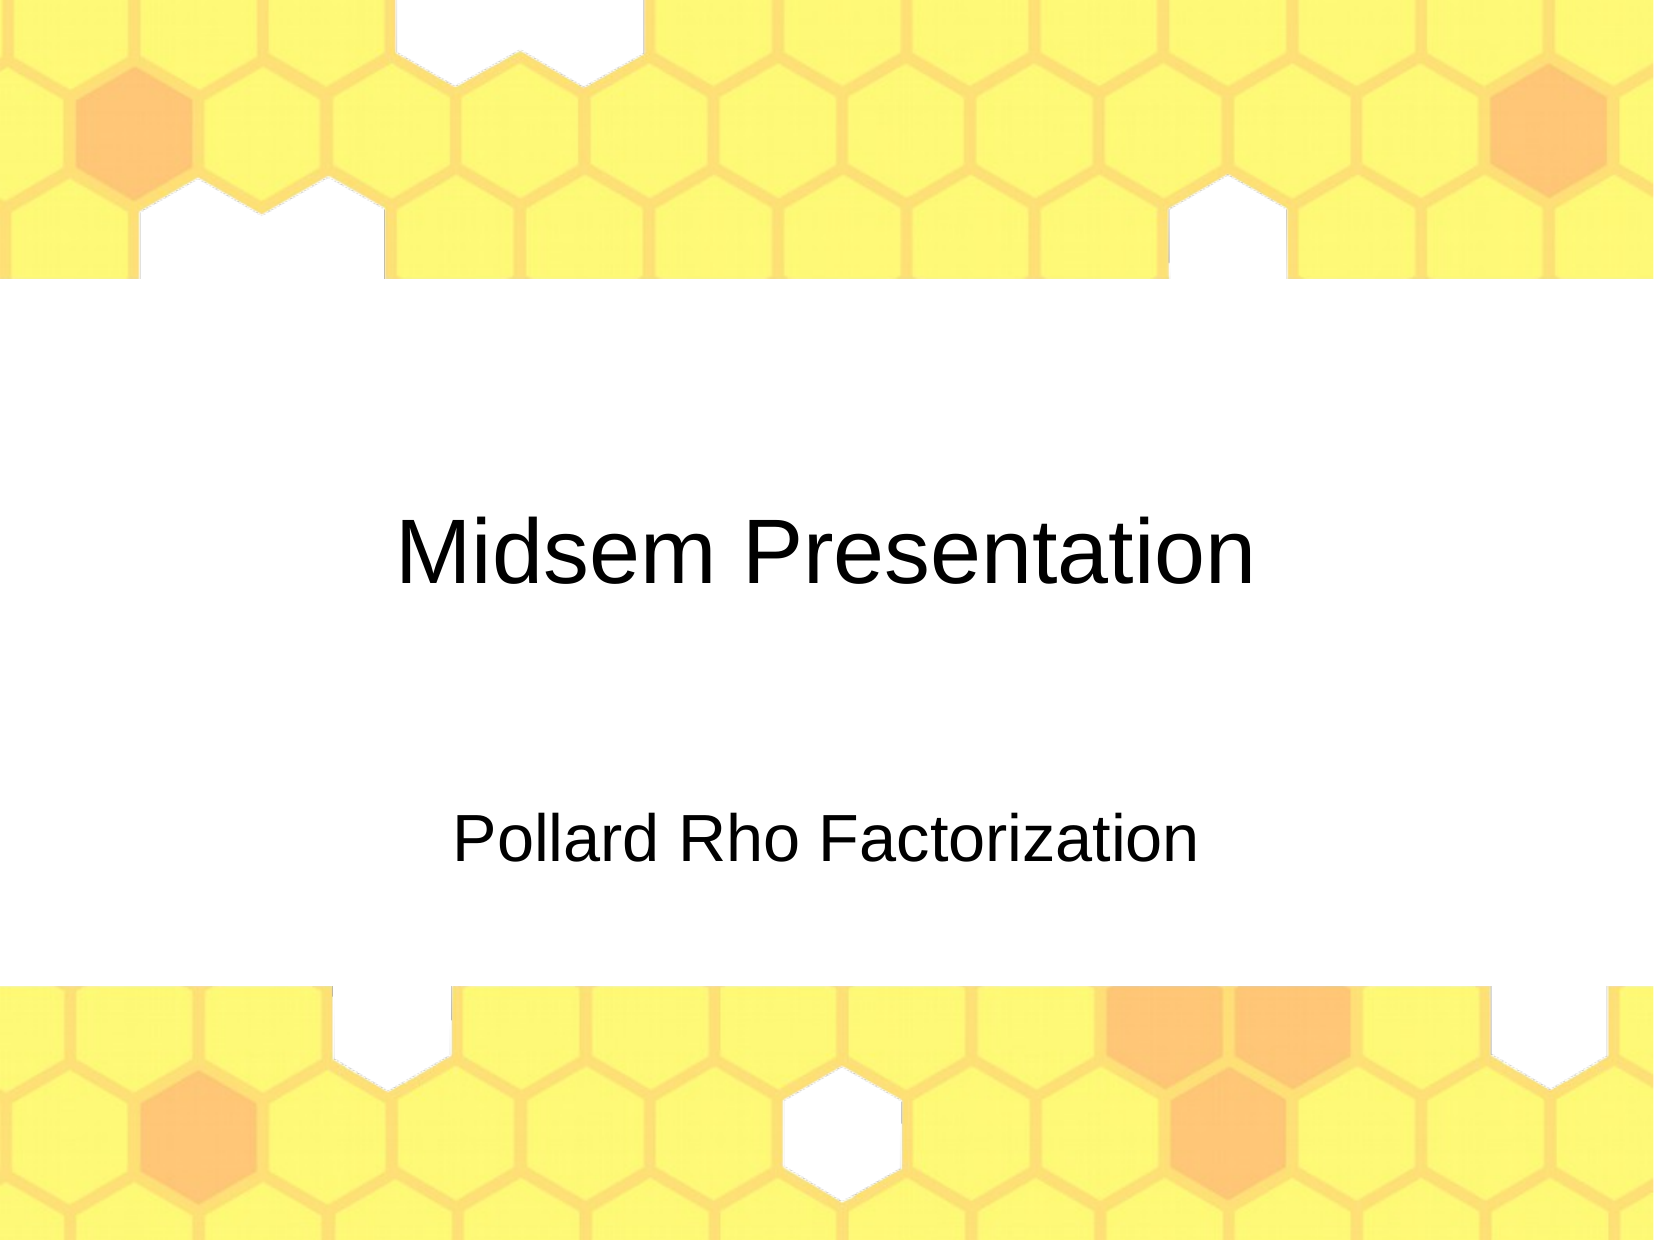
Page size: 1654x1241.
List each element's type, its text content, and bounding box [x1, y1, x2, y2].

subtitle Pollard Rho Factorization [82, 744, 1571, 934]
picture [0, 986, 1654, 1240]
title Midsem Presentation [82, 418, 1571, 686]
picture [0, 0, 1654, 279]
